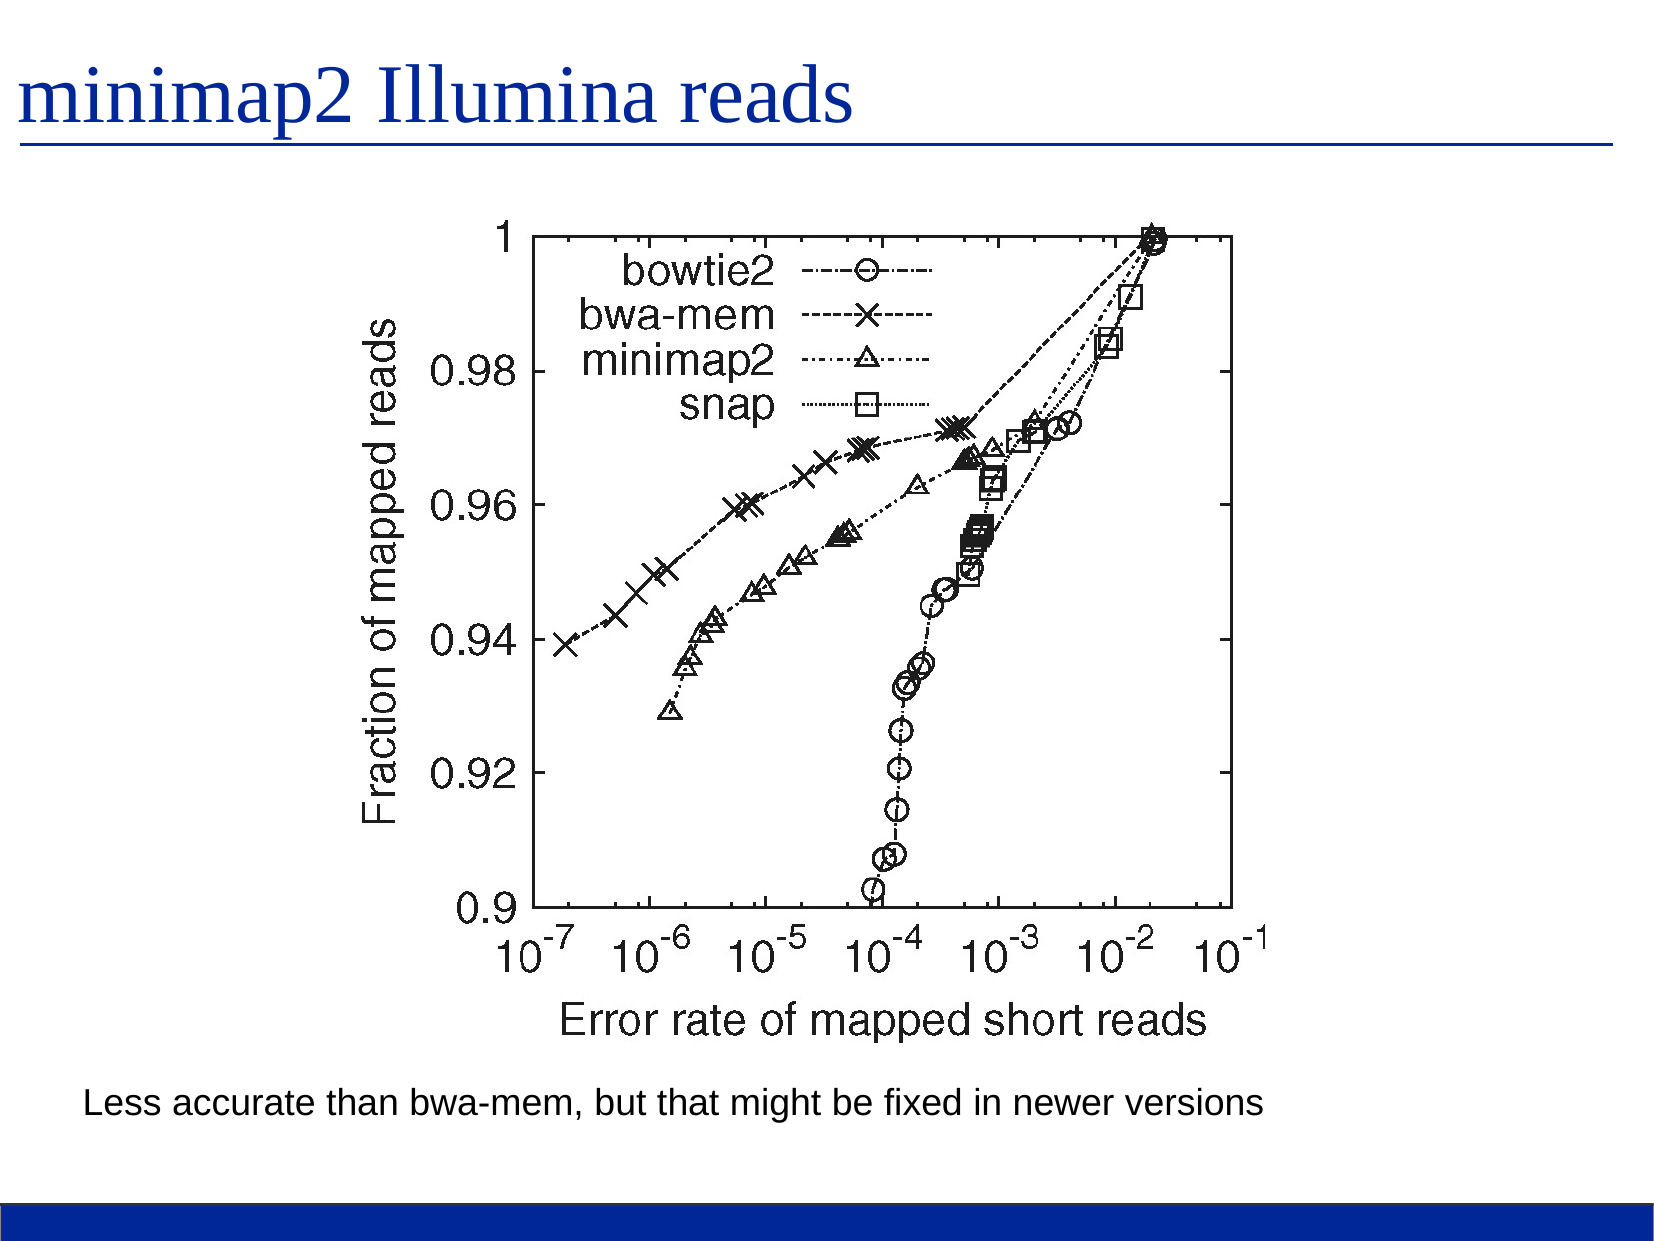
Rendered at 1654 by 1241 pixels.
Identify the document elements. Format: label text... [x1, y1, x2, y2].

title minimap2 Illumina reads [17, 0, 1589, 198]
picture [350, 217, 1265, 1043]
list Less accurate than bwa-mem, but that might be fixed in newer versions [82, 1081, 1571, 1183]
